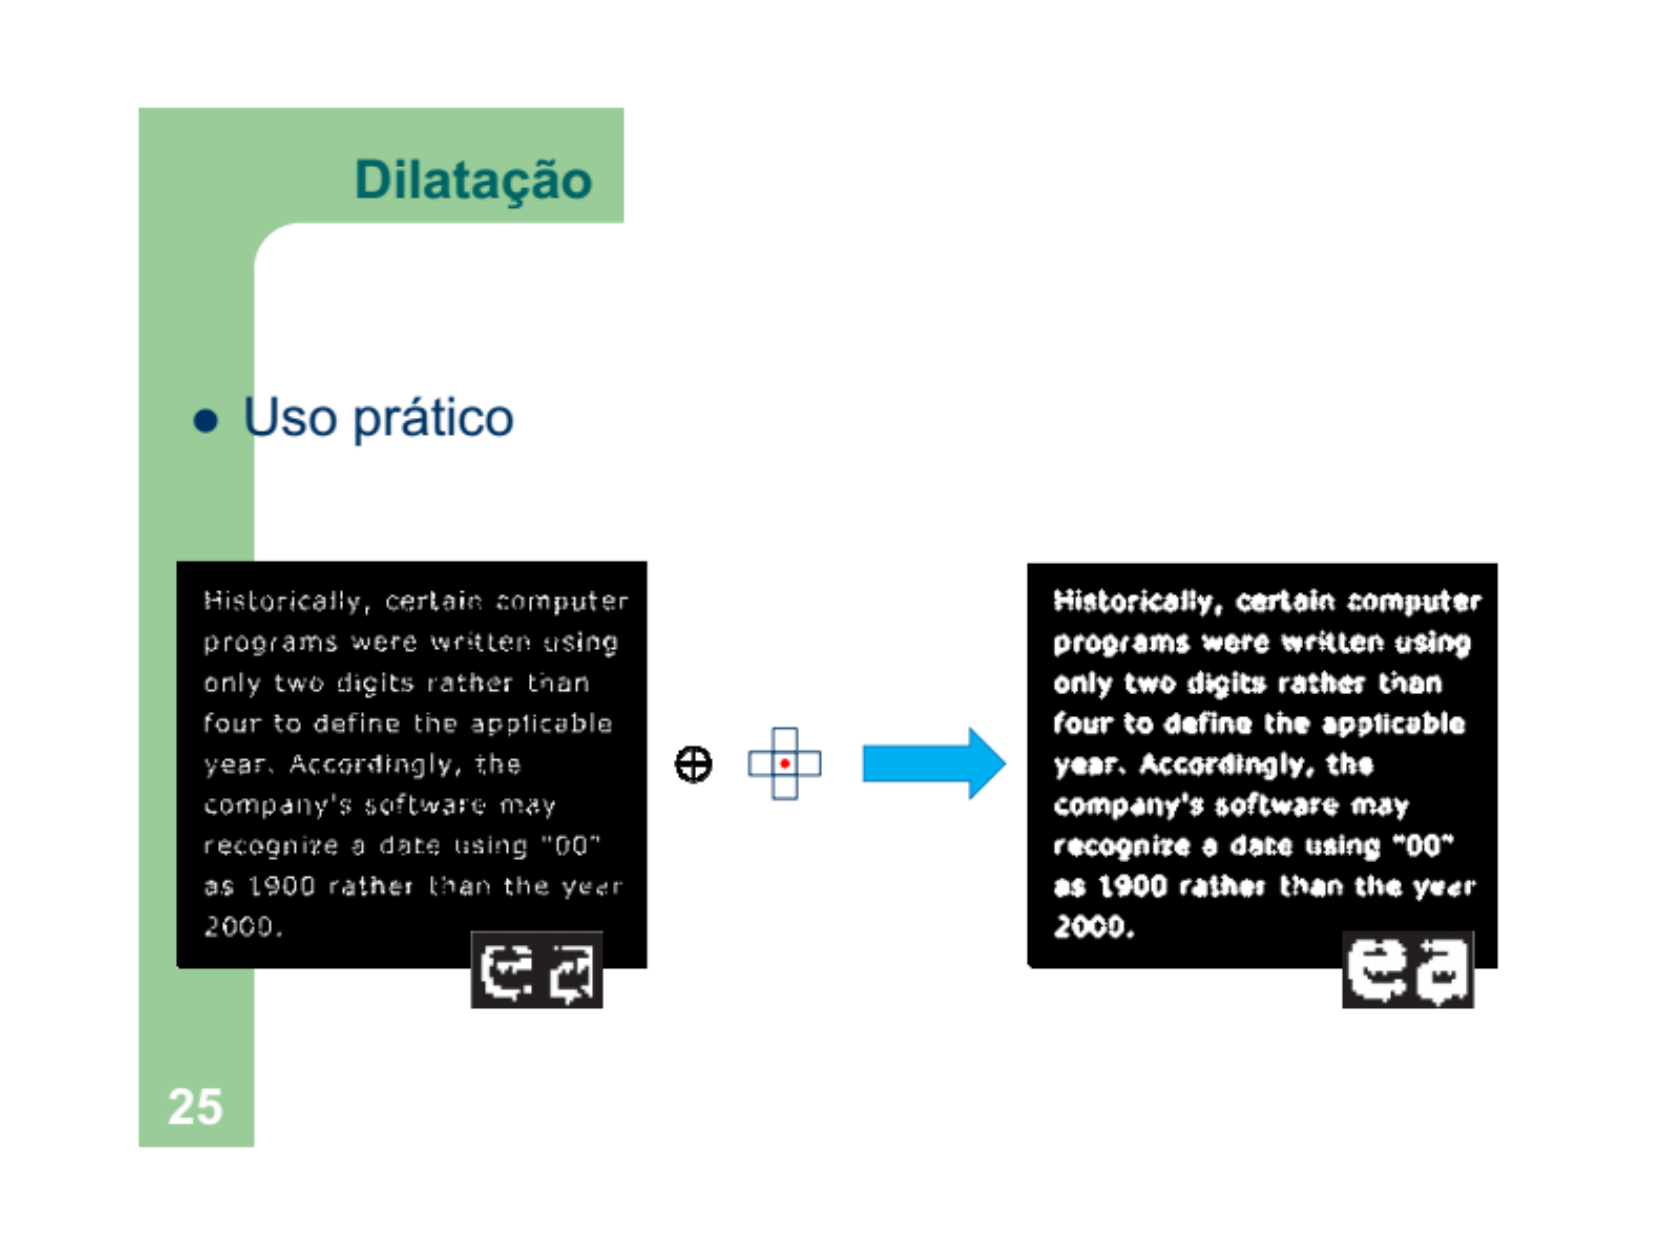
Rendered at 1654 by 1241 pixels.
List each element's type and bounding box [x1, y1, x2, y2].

picture [70, 39, 1595, 1217]
